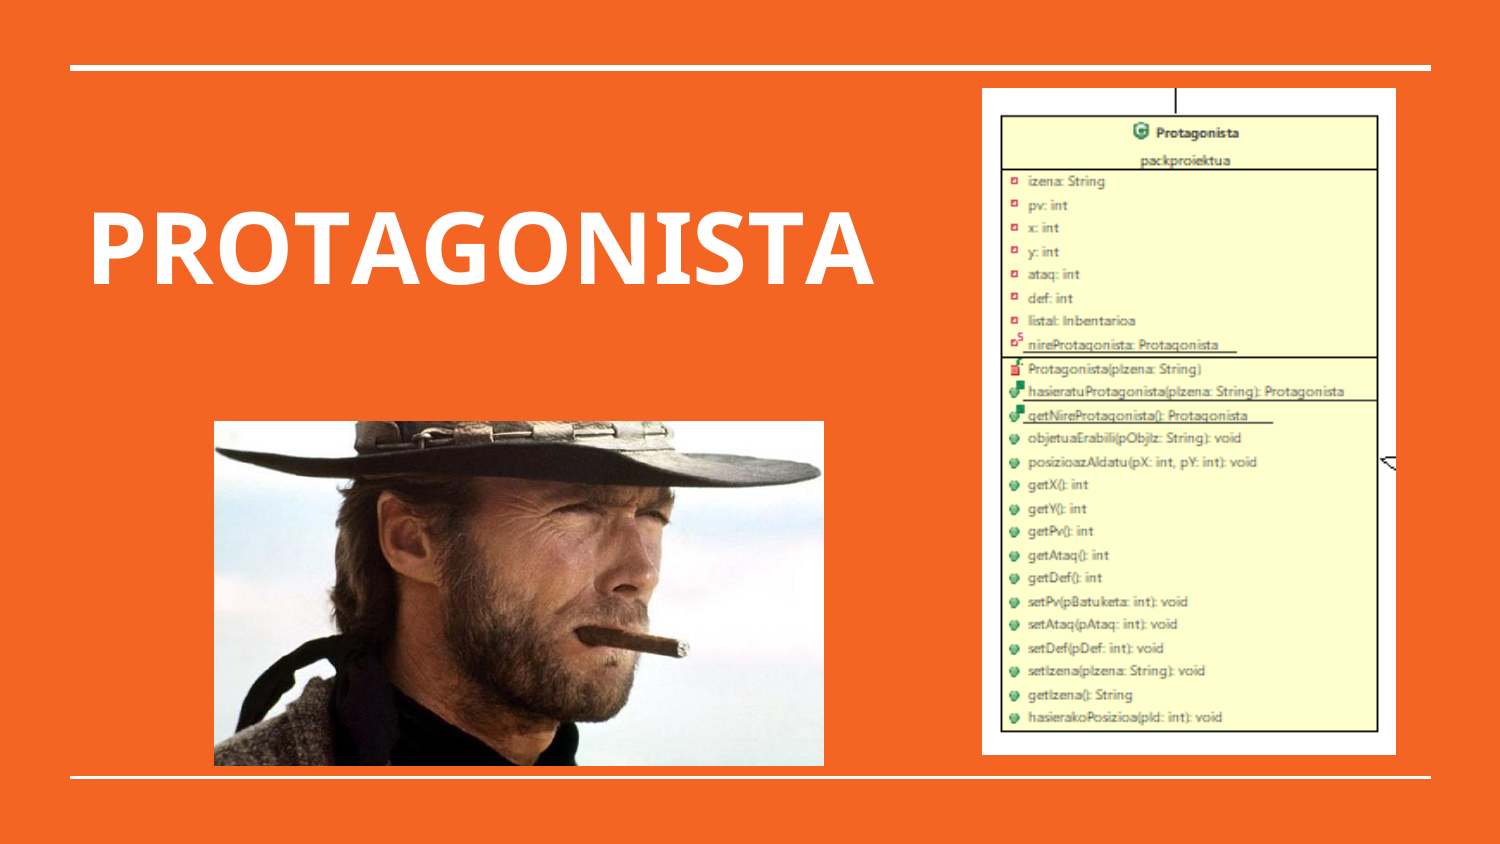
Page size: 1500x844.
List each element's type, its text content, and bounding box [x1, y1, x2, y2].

picture [982, 89, 1396, 755]
title PROTAGONISTA [47, 163, 914, 327]
picture [214, 421, 824, 766]
